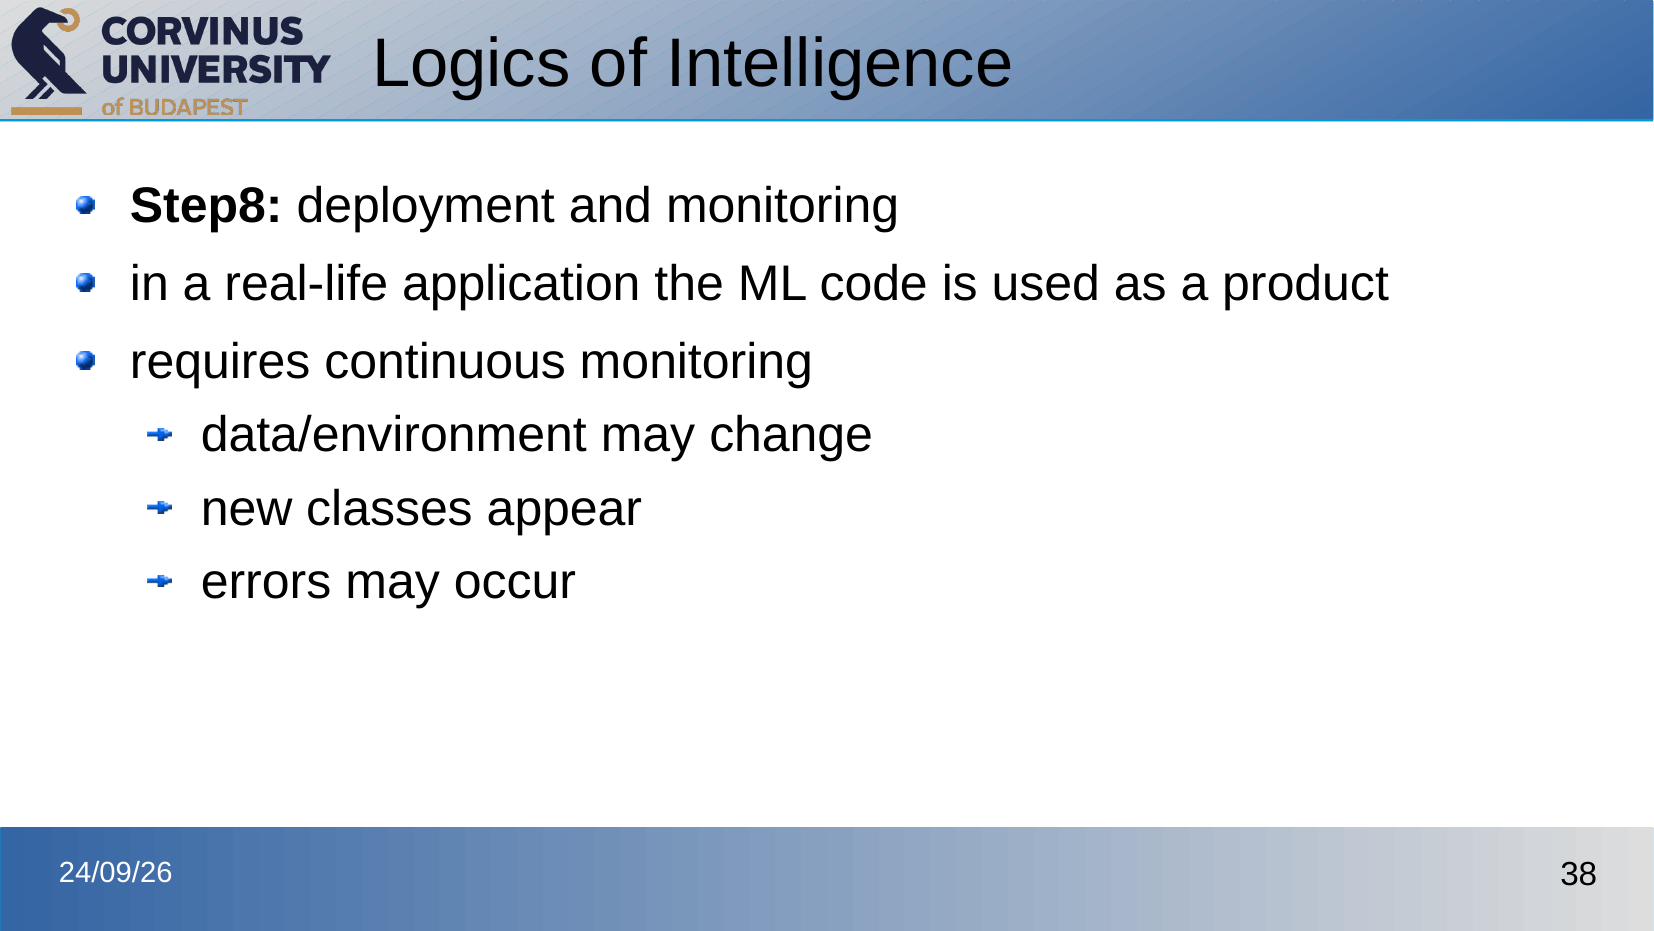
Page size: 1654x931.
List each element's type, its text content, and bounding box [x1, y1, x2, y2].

title Logics of Intelligence [372, 23, 1625, 103]
list Step8: deployment and monitoring in a real-life application the ML code is used as a product requires continuous monitoring data/environment may change new classes appear errors may occur [59, 177, 1595, 768]
picture [11, 7, 331, 115]
